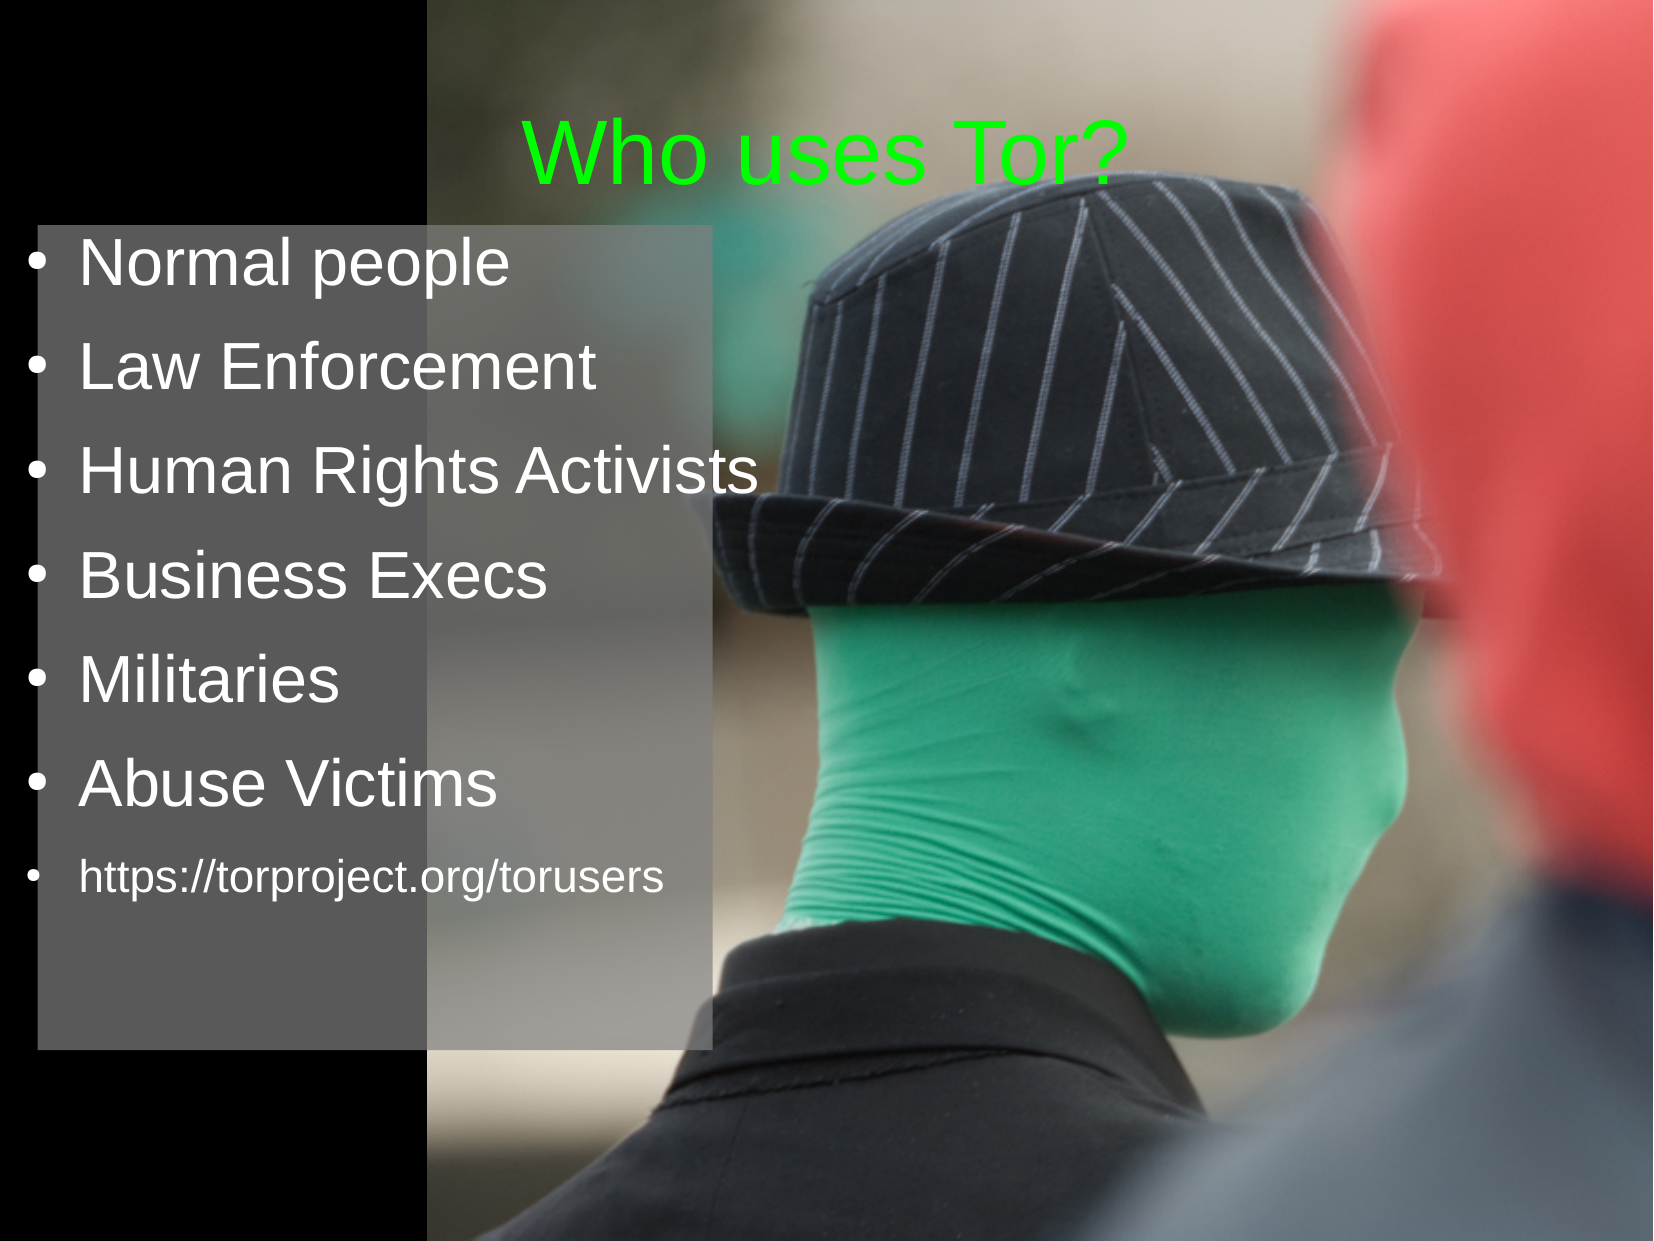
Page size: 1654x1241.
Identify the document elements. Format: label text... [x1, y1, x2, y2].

text_box [0, 0, 713, 1241]
title Who uses Tor? [82, 49, 1571, 257]
list Normal people Law Enforcement Human Rights Activists Business Execs Militaries Abuse Victims https://torproject.org/torusers [7, 225, 788, 1007]
picture [427, 0, 1653, 1241]
